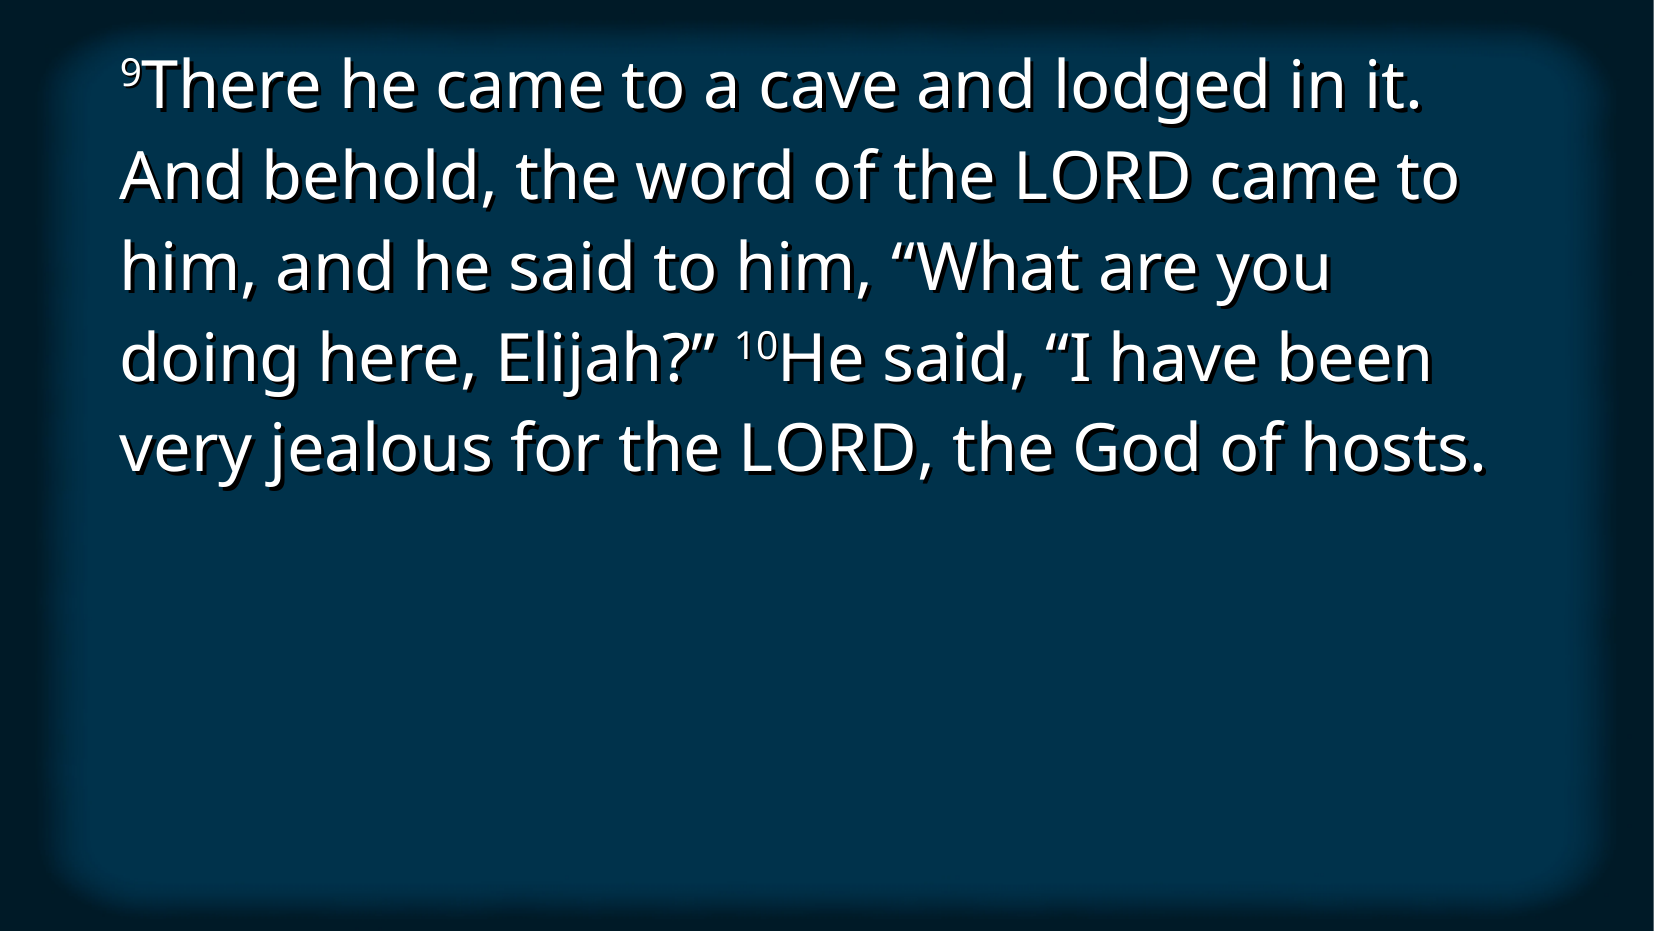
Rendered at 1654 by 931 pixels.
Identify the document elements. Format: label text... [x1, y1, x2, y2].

picture [0, 0, 1654, 931]
text_box 9There he came to a cave and lodged in it. And behold, the word of the LORD came to him, and he said to him, “What are you doing here, Elijah?” 10He said, “I have been very jealous for the LORD, the God of hosts. [105, 30, 1546, 489]
